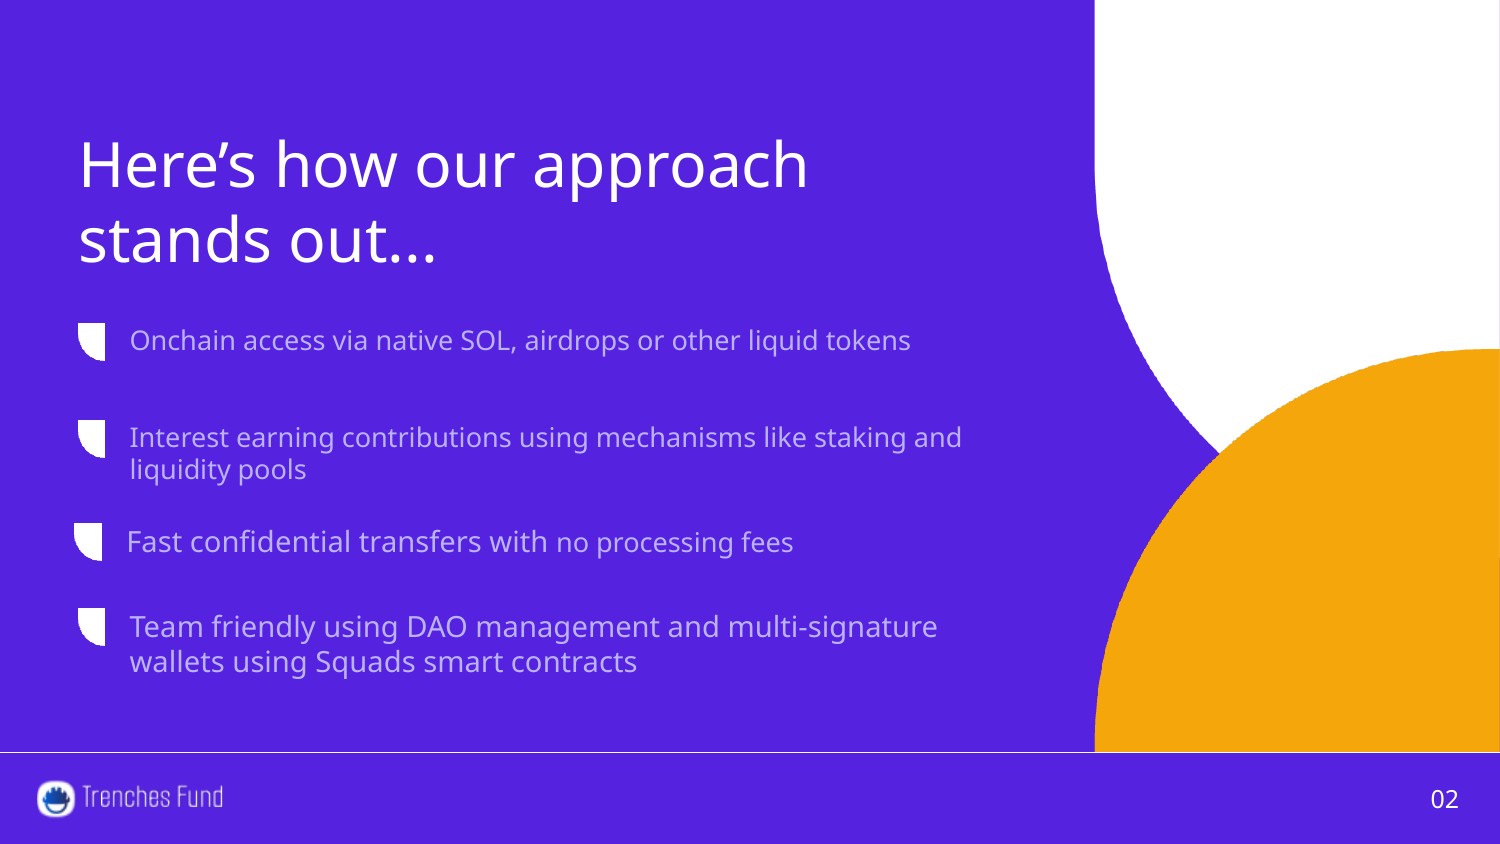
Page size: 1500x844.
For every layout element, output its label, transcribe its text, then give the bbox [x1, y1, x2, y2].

picture [0, 0, 1500, 844]
text_box Here’s how our approach stands out... [78, 125, 843, 282]
text_box Fast confidential transfers with no processing fees [126, 523, 984, 569]
text_box 02 [1426, 783, 1464, 820]
text_box Team friendly using DAO management and multi-signature wallets using Squads smart contracts [129, 608, 987, 654]
text_box Onchain access via native SOL, airdrops or other liquid tokens [129, 323, 987, 394]
text_box Interest earning contributions using mechanisms like staking and liquidity pools [129, 420, 987, 491]
